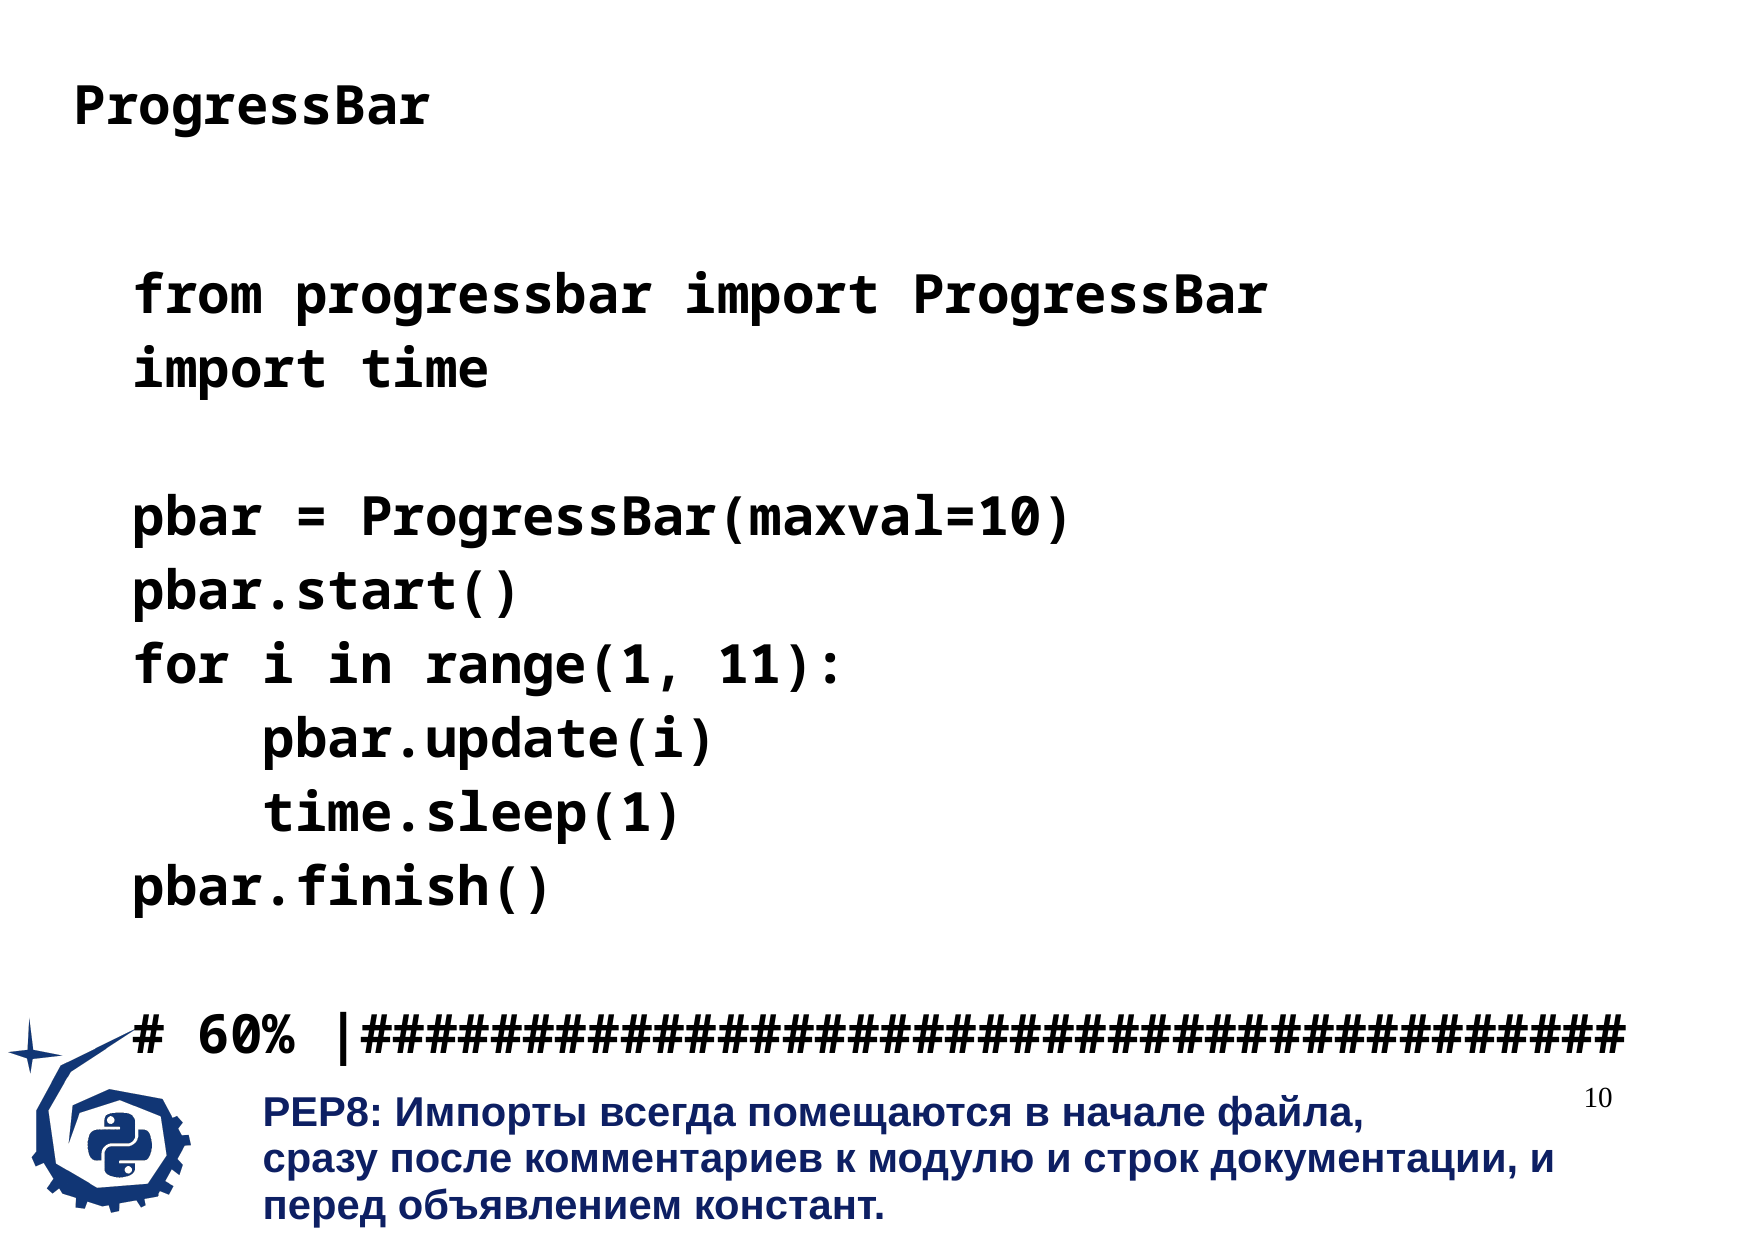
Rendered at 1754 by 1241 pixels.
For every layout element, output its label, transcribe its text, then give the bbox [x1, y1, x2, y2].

text_box PEP8: Импорты всегда помещаются в начале файла, сразу после комментариев к модулю и строк документации, и перед объявлением констант. [248, 1081, 1695, 1236]
text_box ProgressBar [59, 59, 1595, 129]
text_box from progressbar import ProgressBar import time pbar = ProgressBar(maxval=10) pbar.start() for i in range(1, 11): pbar.update(i) time.sleep(1) pbar.finish() # 60% |####################################### [118, 248, 1695, 1023]
picture [0, 1015, 201, 1217]
picture [145, 1030, 151, 1037]
